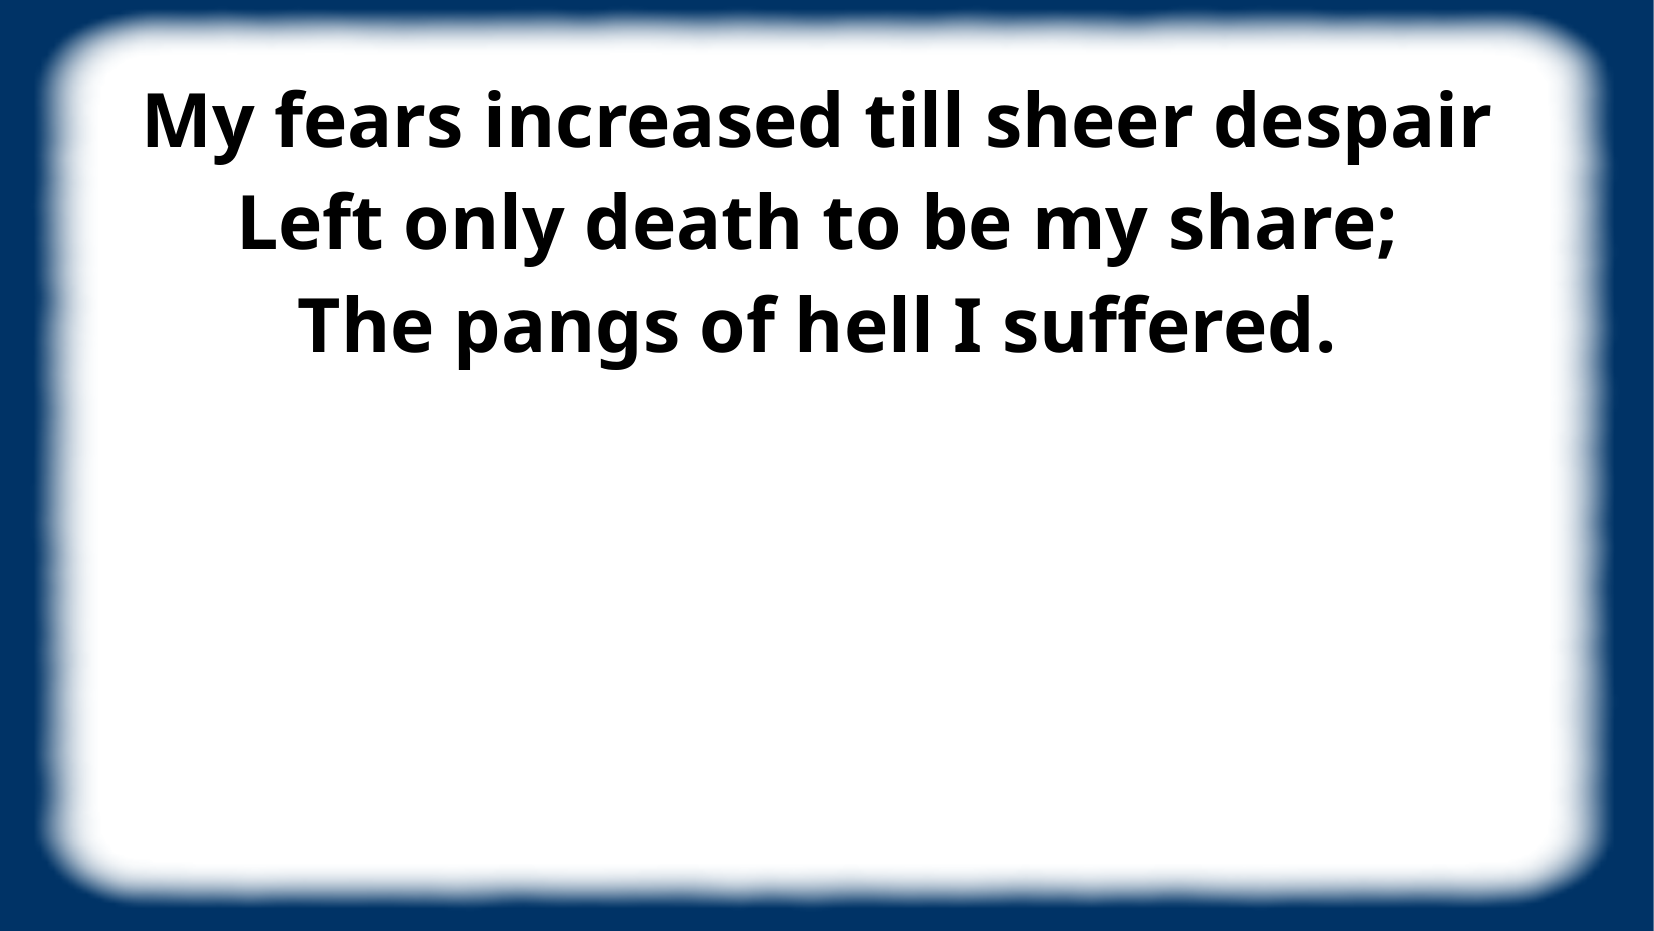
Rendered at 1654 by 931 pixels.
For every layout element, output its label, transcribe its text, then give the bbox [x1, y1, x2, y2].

picture [0, 0, 1654, 931]
text_box My fears increased till sheer despair Left only death to be my share; The pangs of hell I suffered. [105, 60, 1531, 375]
